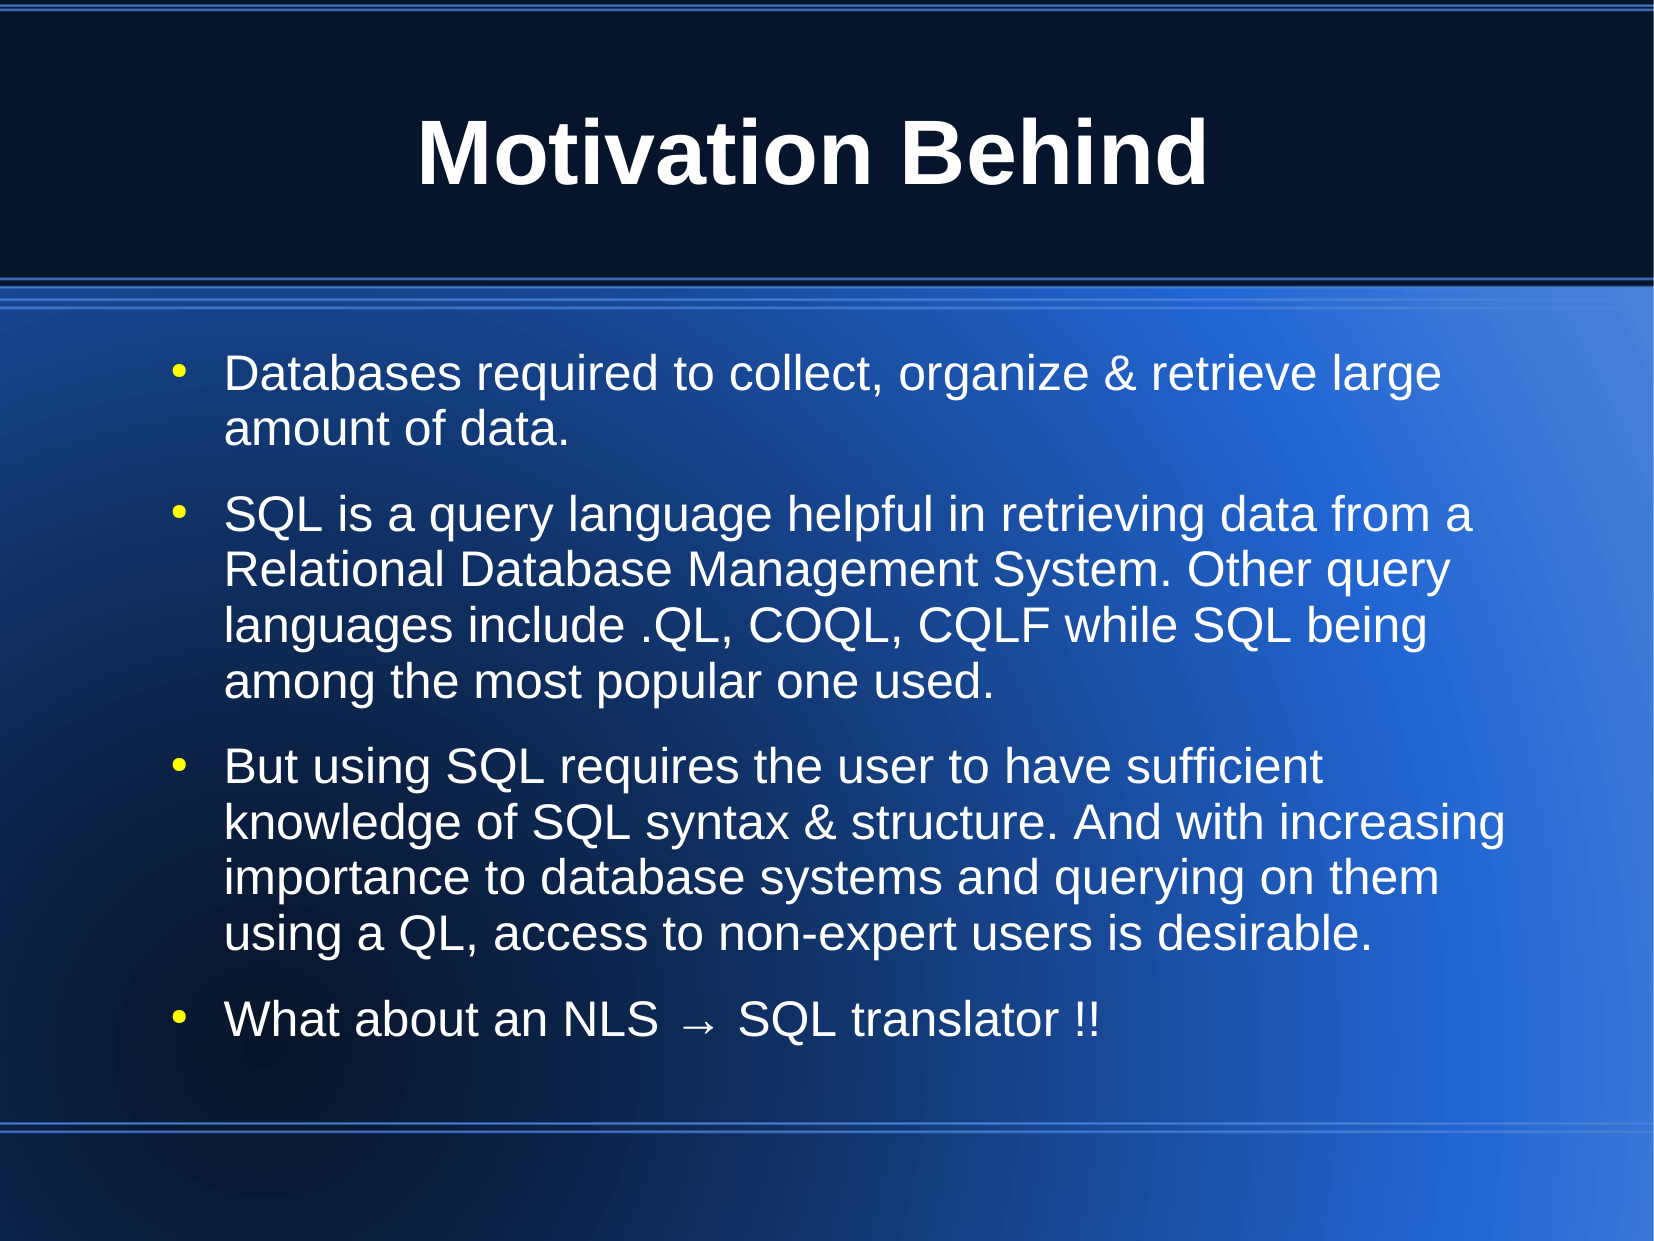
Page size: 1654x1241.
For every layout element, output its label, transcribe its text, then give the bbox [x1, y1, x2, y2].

picture [0, 0, 1654, 1241]
list Databases required to collect, organize & retrieve large amount of data. SQL is a query language helpful in retrieving data from a Relational Database Management System. Other query languages include .QL, COQL, CQLF while SQL being among the most popular one used. But using SQL requires the user to have sufficient knowledge of SQL syntax & structure. And with increasing importance to database systems and querying on them using a QL, access to non-expert users is desirable. What about an NLS → SQL translator !! [152, 344, 1534, 1127]
title Motivation Behind [82, 49, 1571, 257]
